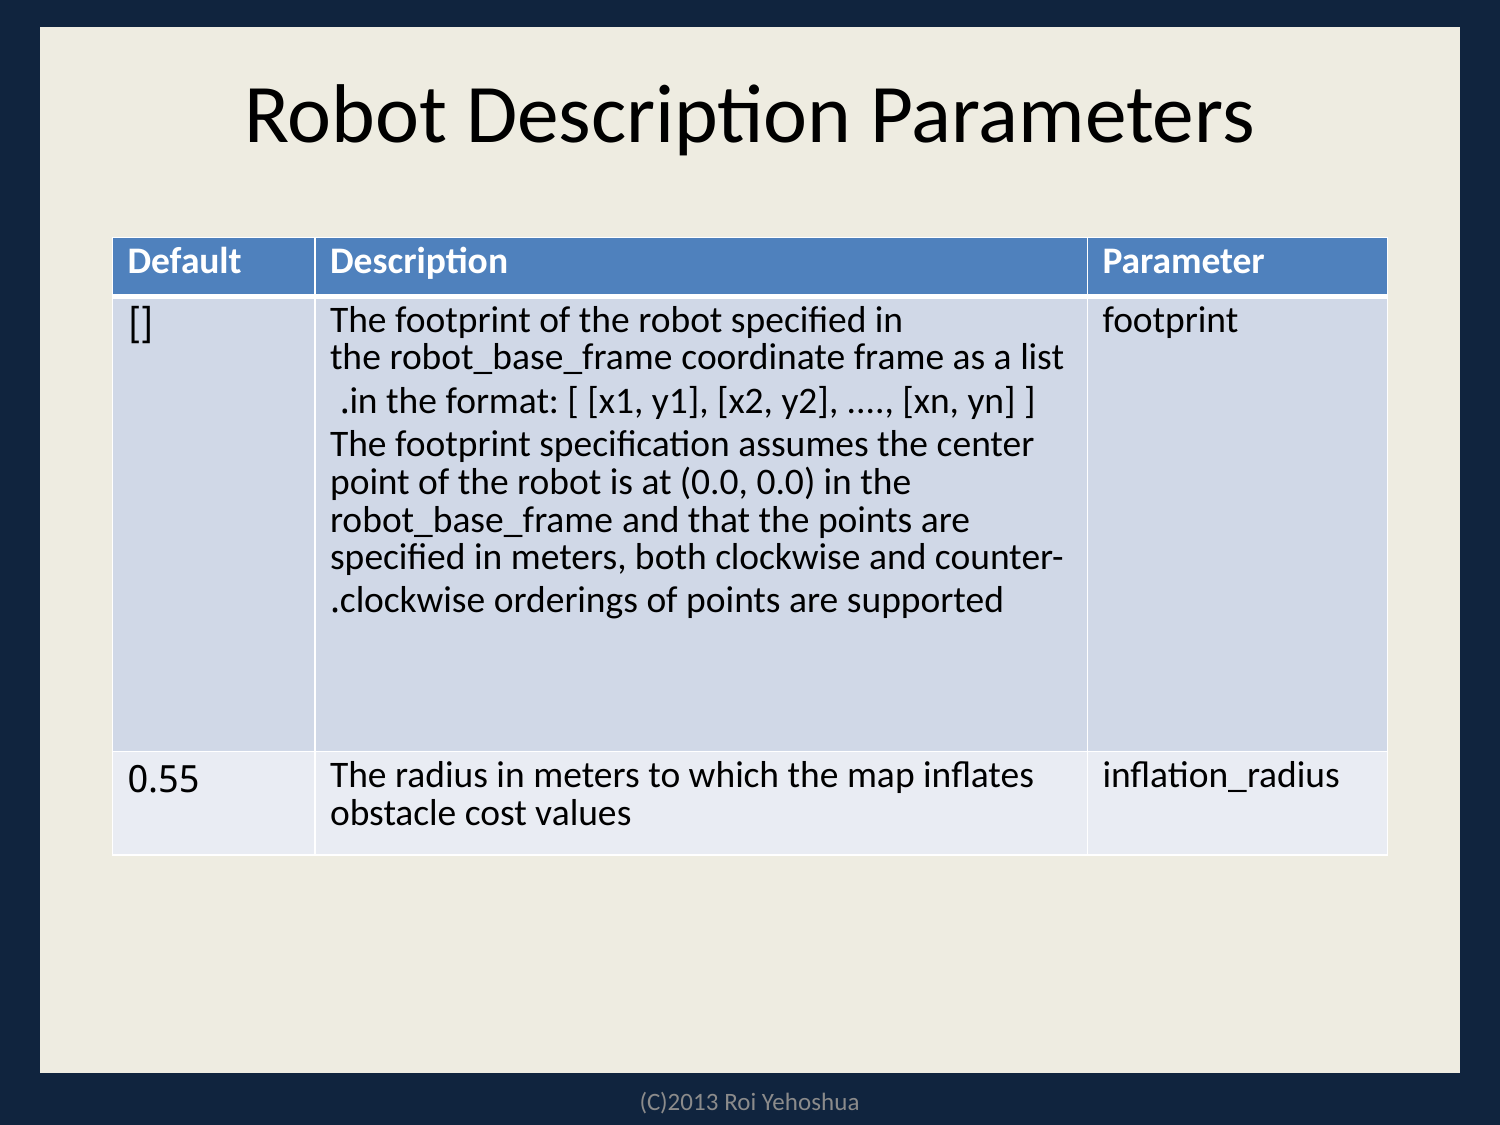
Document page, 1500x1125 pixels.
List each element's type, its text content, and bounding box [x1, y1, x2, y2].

table_header Default [113, 238, 314, 294]
table_header Parameter [1088, 238, 1387, 294]
title Robot Description Parameters [37, 31, 1463, 188]
table_header Description [316, 238, 1087, 294]
table_cell [] [113, 299, 314, 751]
table_cell inflation_radius [1088, 752, 1387, 854]
table_cell footprint [1088, 299, 1387, 751]
table_cell The radius in meters to which the map inflates obstacle cost values [316, 752, 1087, 854]
table_cell The footprint of the robot specified in the robot_base_frame coordinate frame as a list in the format: [ [x1, y1], [x2, y2], ...., [xn, yn] ]. The footprint specification assumes the center point of the robot is at (0.0, 0.0) in the robot_base_frame and that the points are specified in meters, both clockwise and counter-clockwise orderings of points are supported. [316, 299, 1087, 751]
footer (C)2013 Roi Yehoshua [512, 1074, 988, 1125]
table_cell 0.55 [113, 752, 314, 854]
